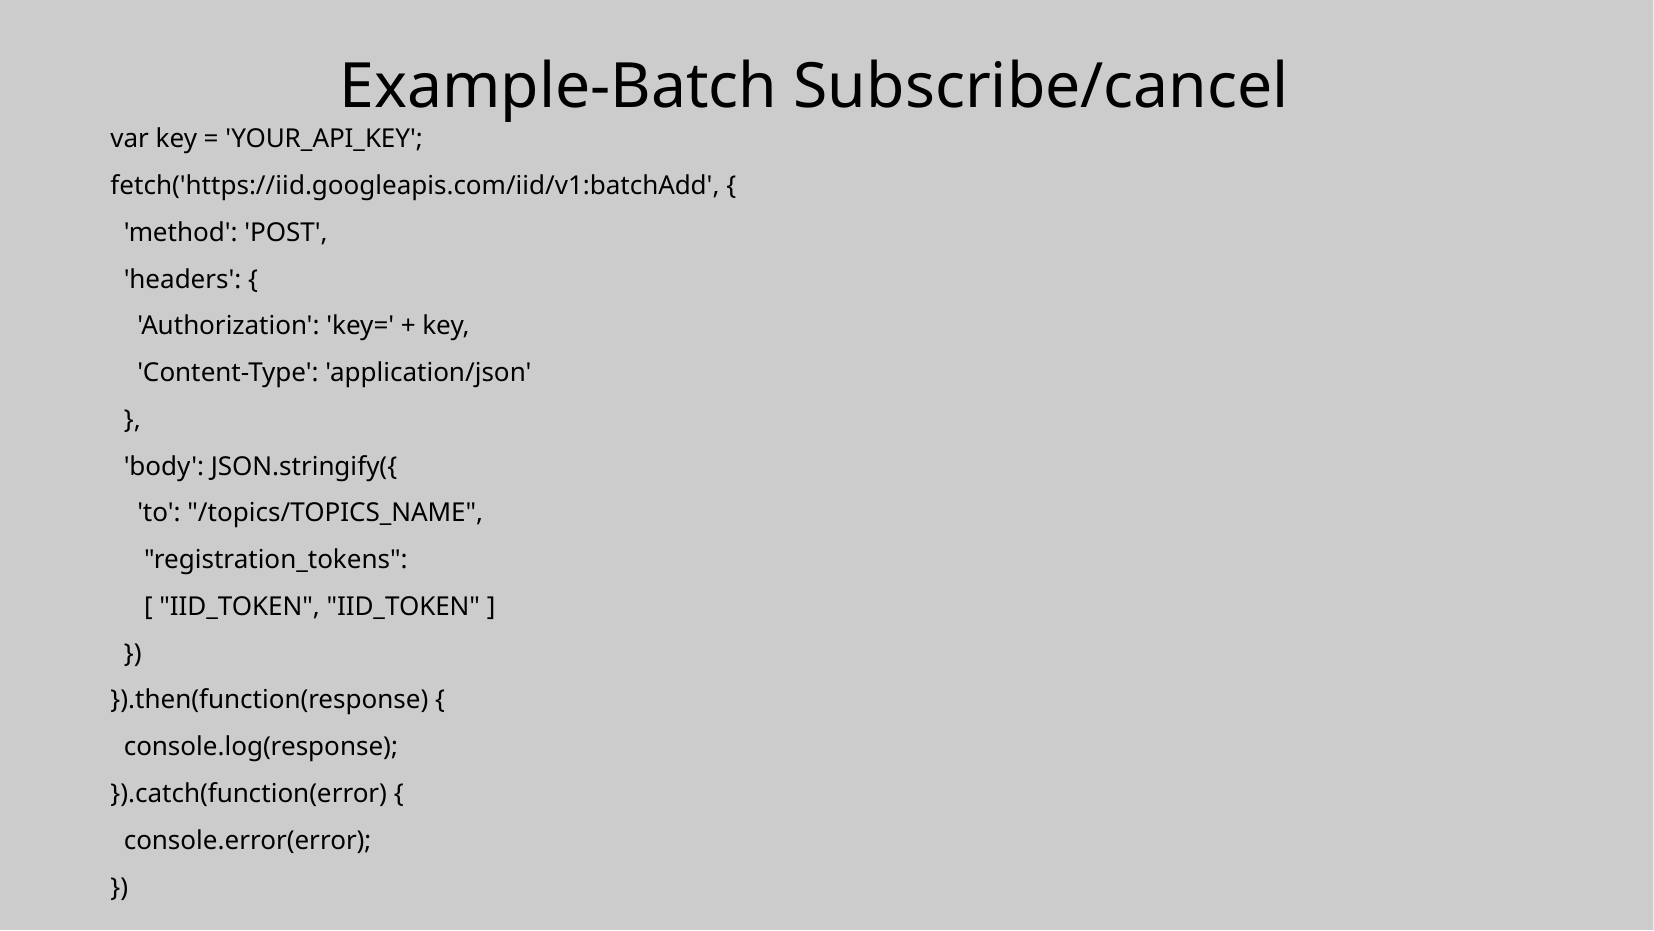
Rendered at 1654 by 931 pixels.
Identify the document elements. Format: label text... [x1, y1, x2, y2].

title Example-Batch Subscribe/cancel [82, 9, 1571, 120]
list var key = 'YOUR_API_KEY'; fetch('https://iid.googleapis.com/iid/v1:batchAdd', { 'method': 'POST', 'headers': { 'Authorization': 'key=' + key, 'Content-Type': 'application/json' }, 'body': JSON.stringify({ 'to': "/topics/TOPICS_NAME", "registration_tokens": [ "IID_TOKEN", "IID_TOKEN" ] }) }).then(function(response) { console.log(response); }).catch(function(error) { console.error(error); }) [82, 120, 1571, 916]
